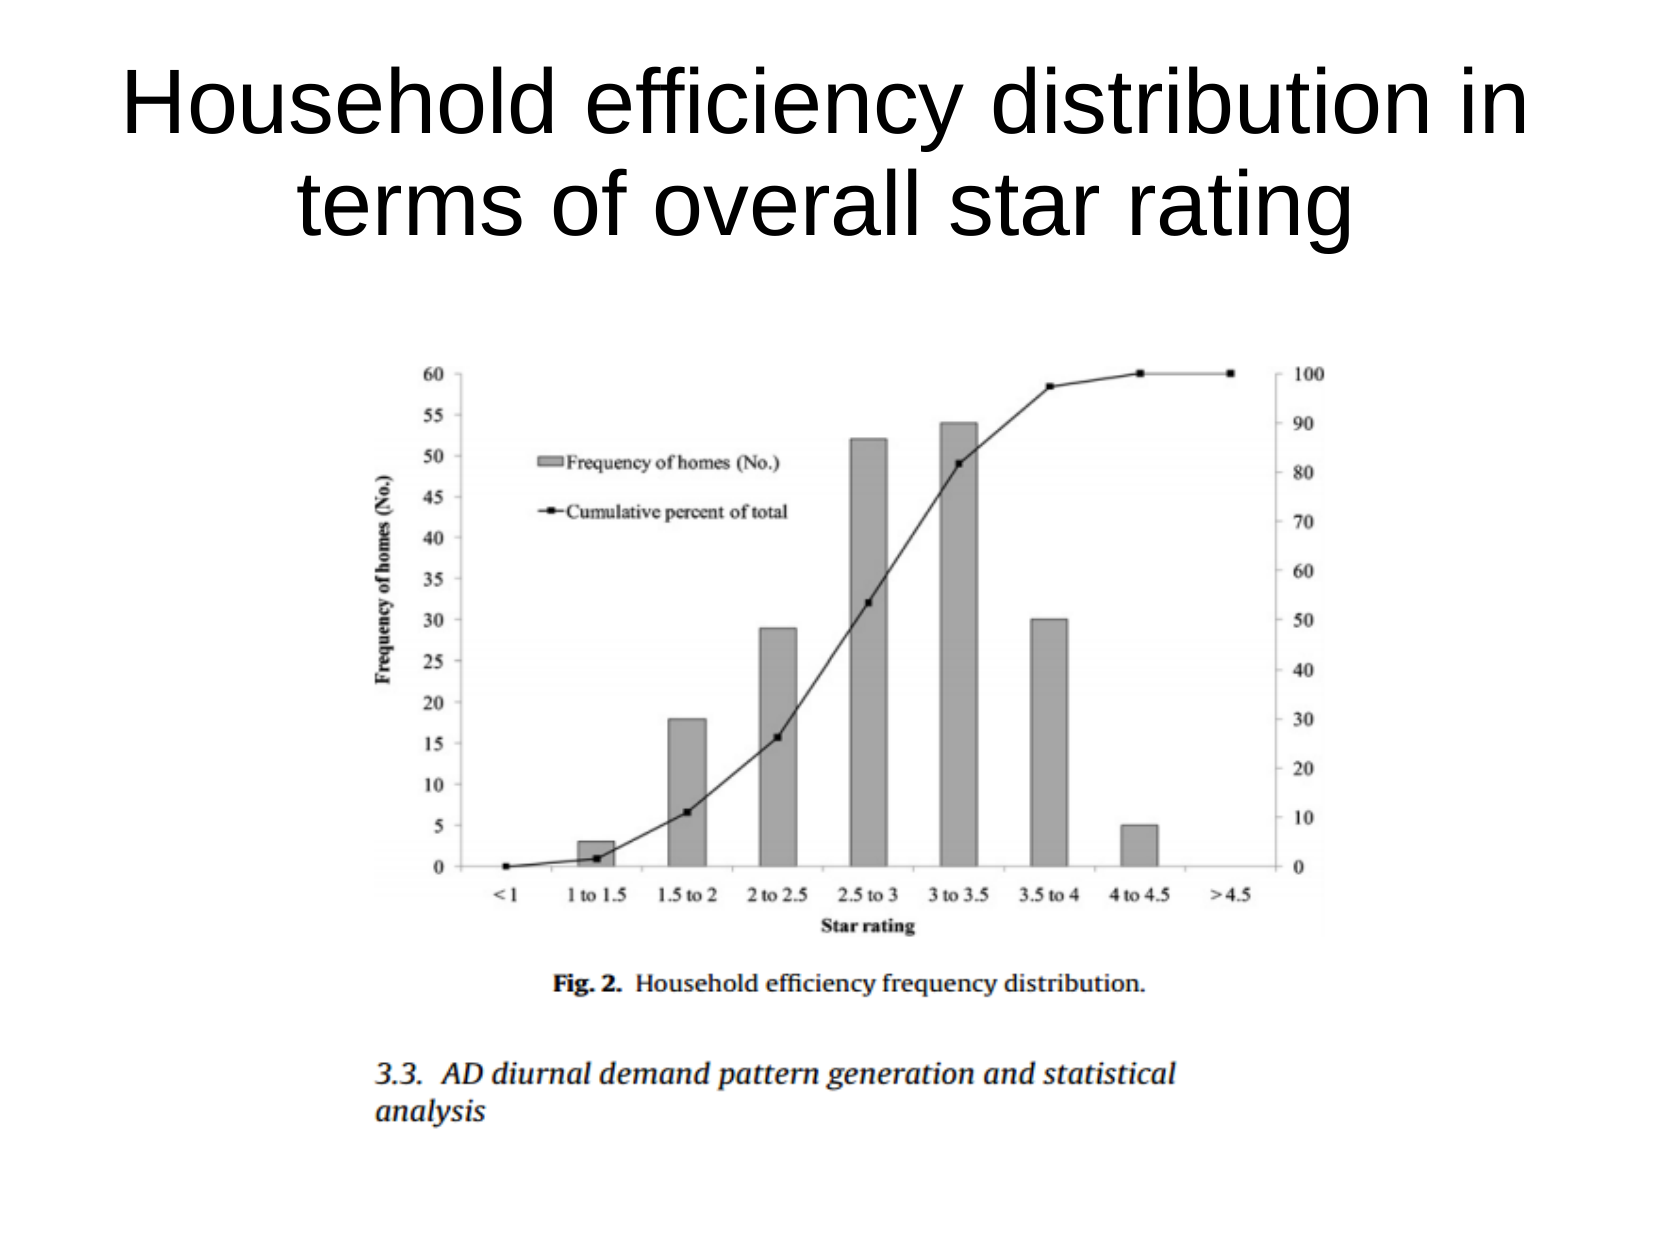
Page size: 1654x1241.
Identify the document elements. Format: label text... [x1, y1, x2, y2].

title Household efficiency distribution in terms of overall star rating [82, 49, 1571, 257]
picture [366, 342, 1347, 1134]
